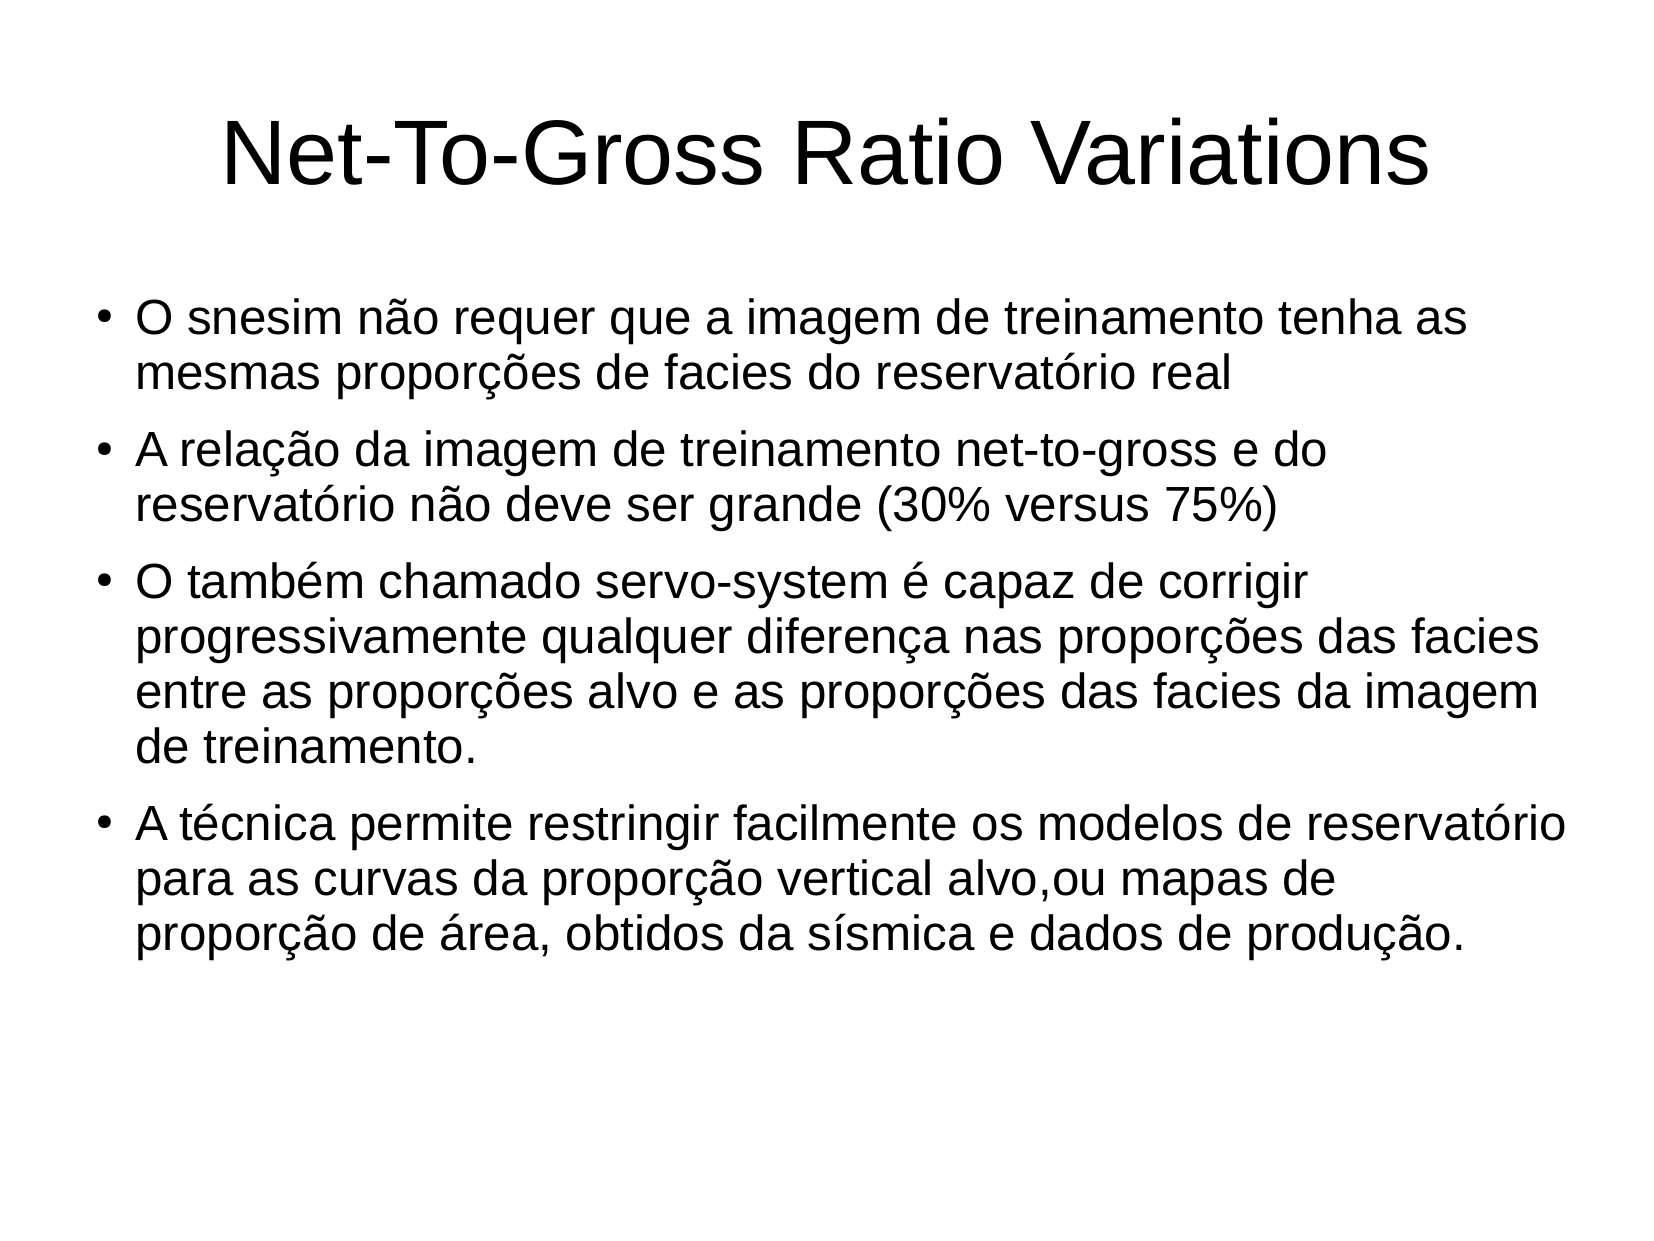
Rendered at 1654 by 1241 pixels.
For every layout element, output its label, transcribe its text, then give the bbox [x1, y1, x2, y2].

title Net-To-Gross Ratio Variations [82, 49, 1571, 257]
list O snesim não requer que a imagem de treinamento tenha as mesmas proporções de facies do reservatório real A relação da imagem de treinamento net-to-gross e do reservatório não deve ser grande (30% versus 75%) O também chamado servo-system é capaz de corrigir progressivamente qualquer diferença nas proporções das facies entre as proporções alvo e as proporções das facies da imagem de treinamento. A técnica permite restringir facilmente os modelos de reservatório para as curvas da proporção vertical alvo,ou mapas de proporção de área, obtidos da sísmica e dados de produção. [82, 290, 1571, 1010]
